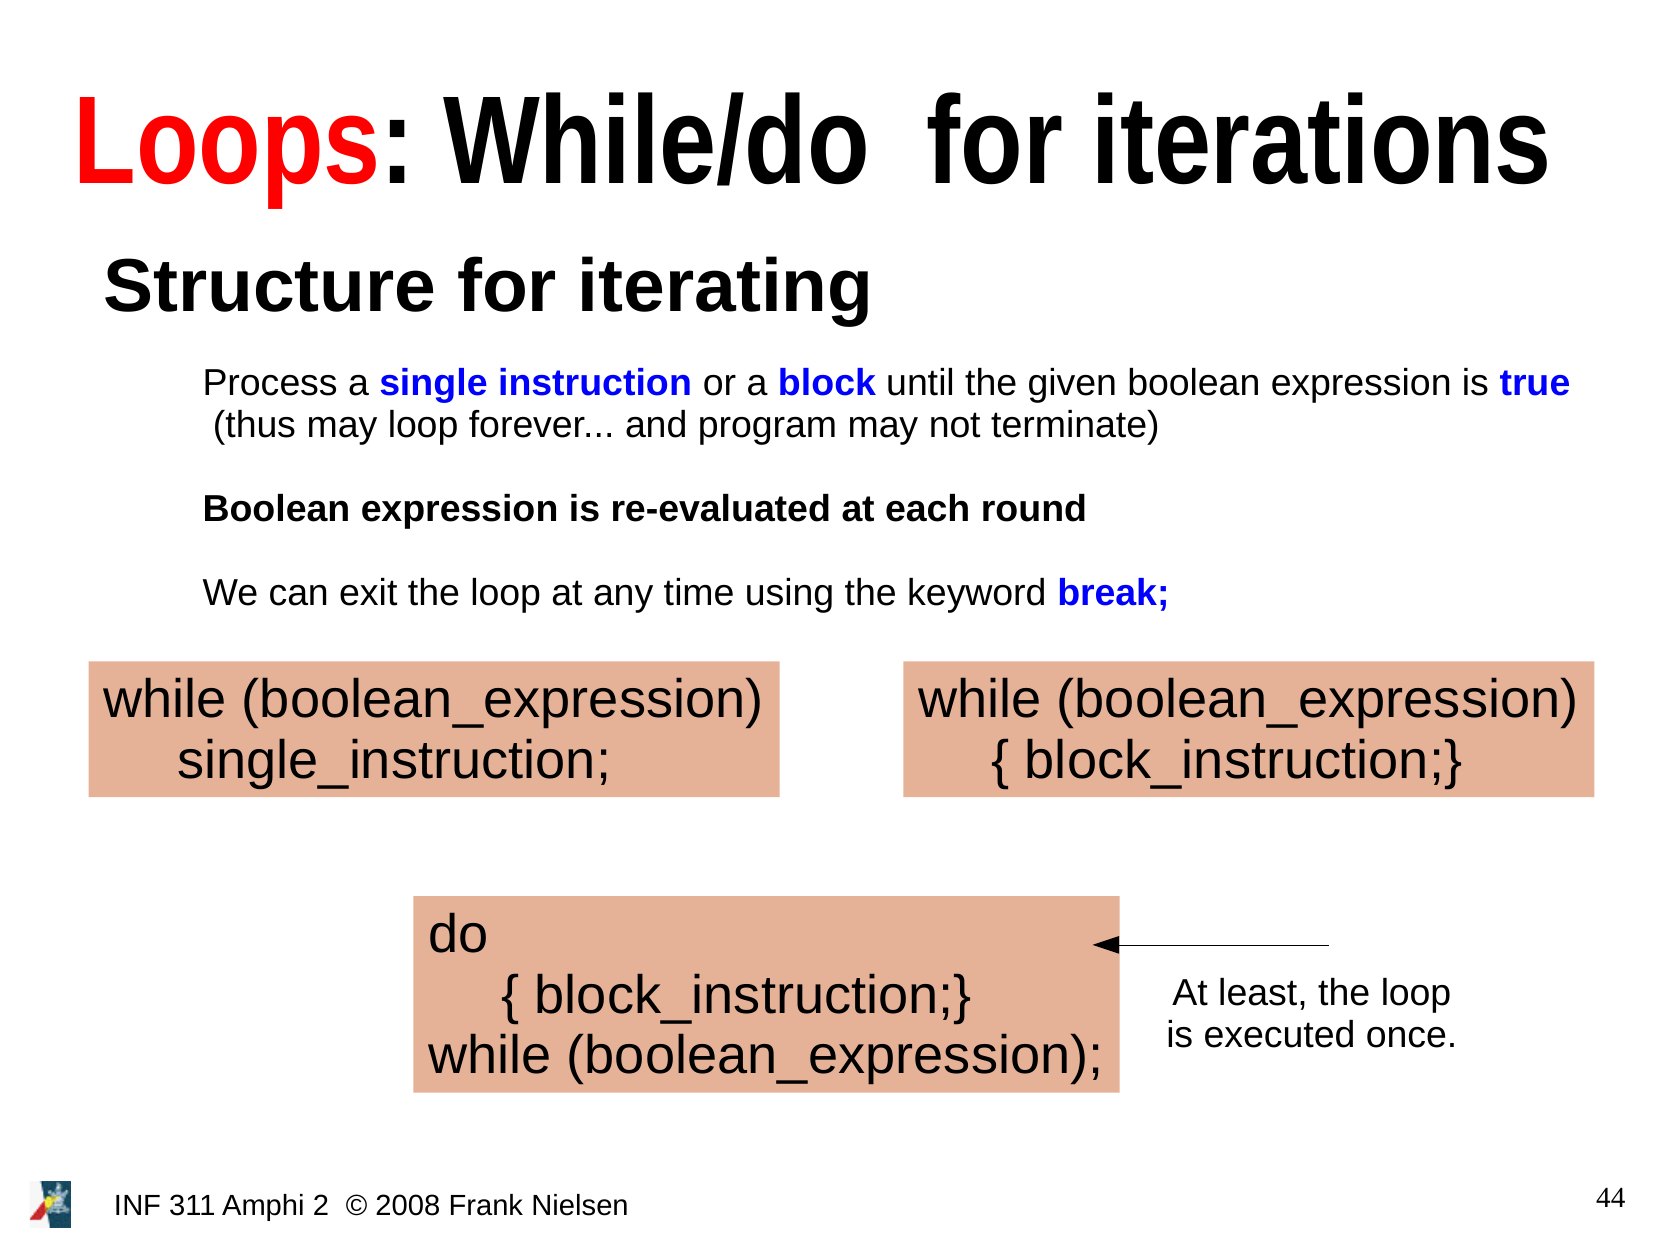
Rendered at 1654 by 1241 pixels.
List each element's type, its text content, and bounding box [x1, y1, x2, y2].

text_box Loops: While/do for iterations [59, 59, 1625, 217]
text_box do { block_instruction;} while (boolean_expression); [413, 896, 1120, 1093]
text_box while (boolean_expression) { block_instruction;} [903, 661, 1595, 798]
picture [29, 1181, 71, 1228]
text_box At least, the loop is executed once. [1151, 964, 1473, 1063]
text_box while (boolean_expression) single_instruction; [88, 661, 780, 798]
text_box Structure for iterating [88, 236, 889, 336]
text_box Process a single instruction or a block until the given boolean expression is true (thus may loop forever... and program may not terminate) Boolean expression is re-evaluated at each round We can exit the loop at any time using the keyword break; [177, 354, 1599, 625]
